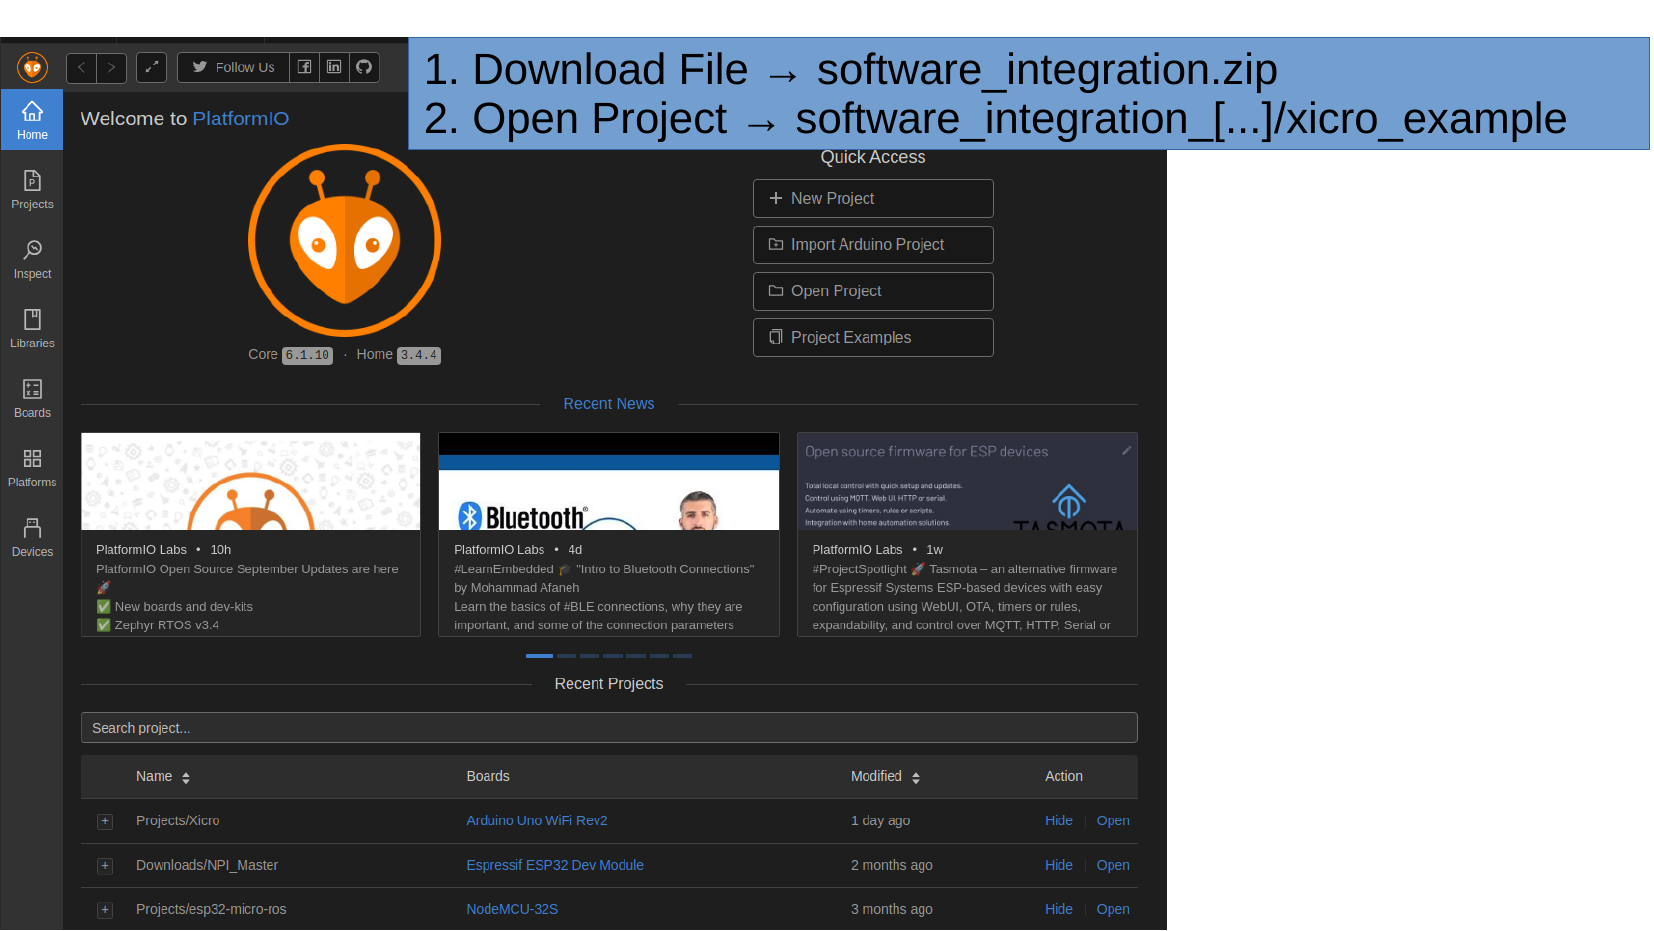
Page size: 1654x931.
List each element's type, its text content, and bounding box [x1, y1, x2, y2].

text_box 1. Download File → software_integration.zip 2. Open Project → software_integration_[...]/xicro_example [408, 37, 1650, 150]
picture [0, 37, 1167, 930]
